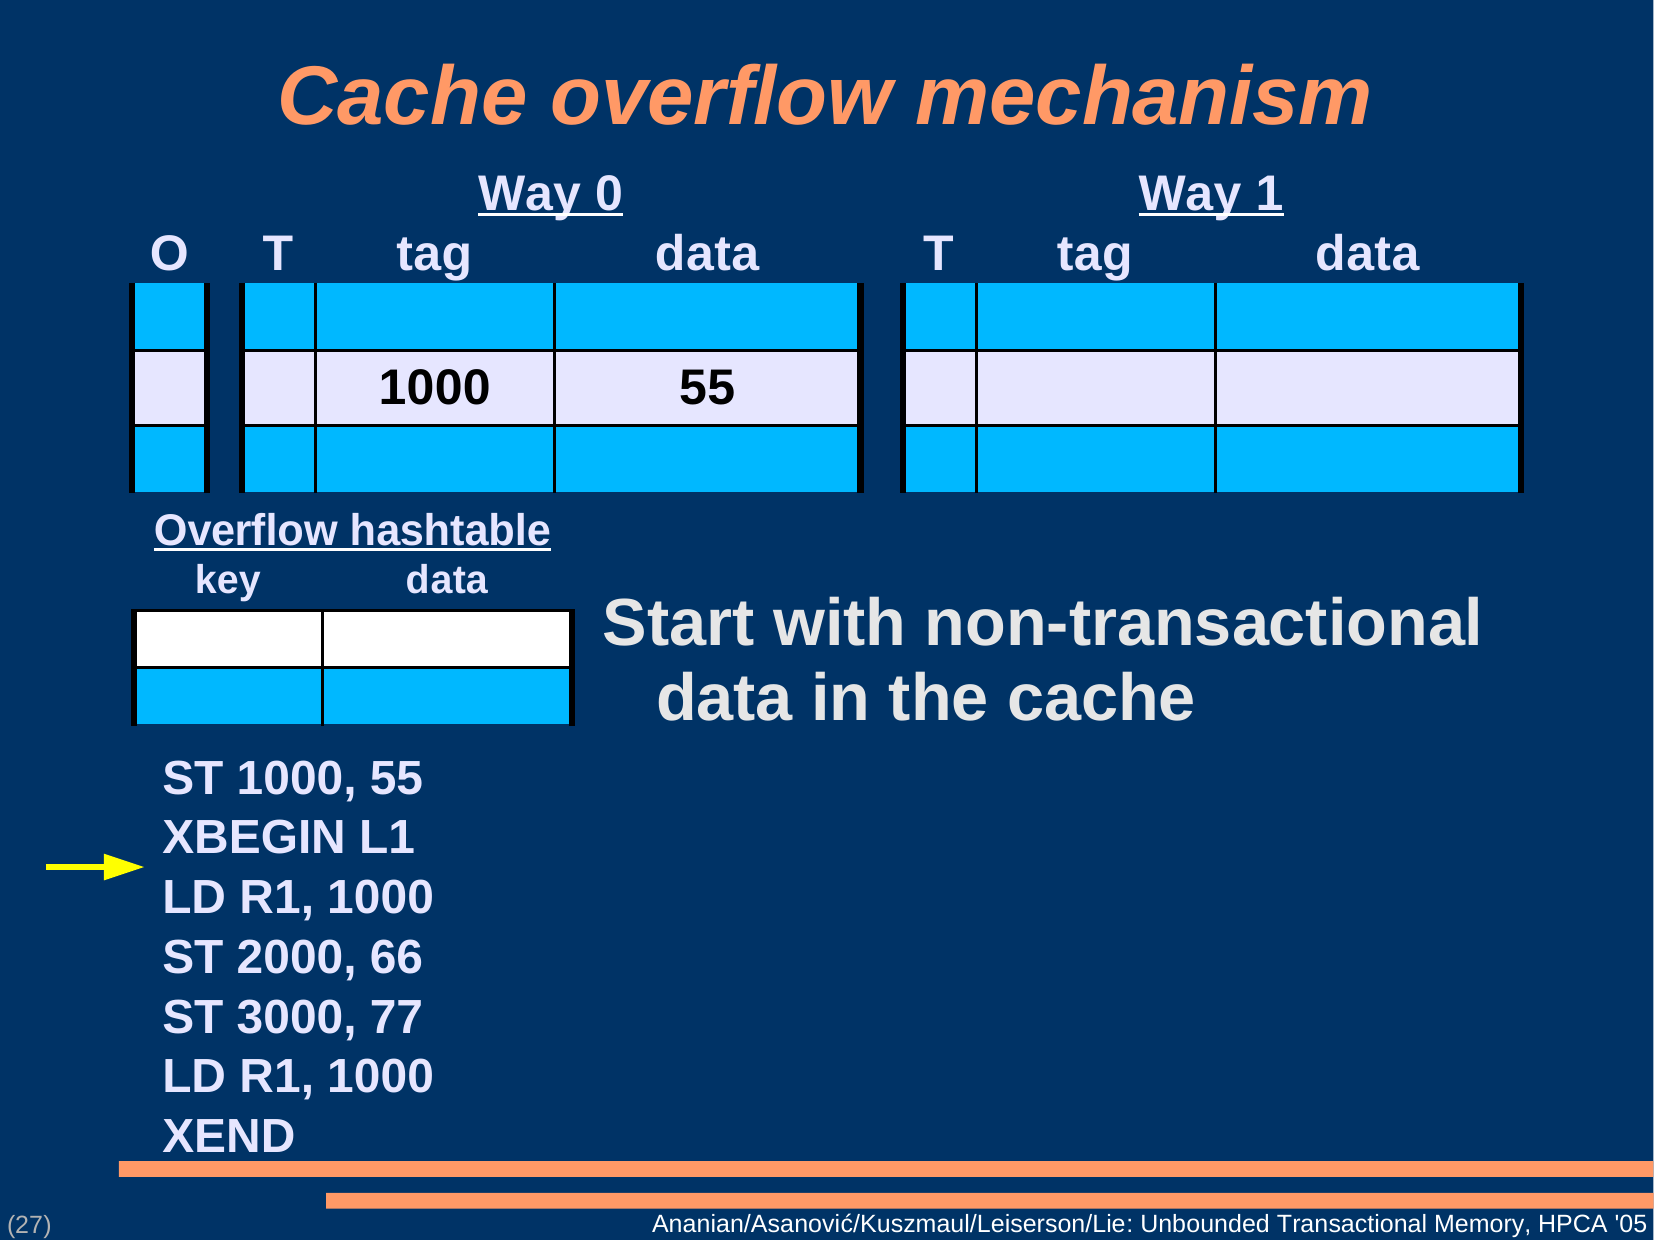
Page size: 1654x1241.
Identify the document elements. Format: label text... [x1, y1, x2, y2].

chart [128, 508, 577, 727]
list Start with non-transactional data in the cache [585, 585, 1561, 1140]
text_box ST 1000, 55 XBEGIN L1 LD R1, 1000 ST 2000, 66 ST 3000, 77 LD R1, 1000 XEND [162, 750, 435, 1163]
title Cache overflow mechanism [51, 28, 1600, 163]
chart [127, 163, 1527, 495]
